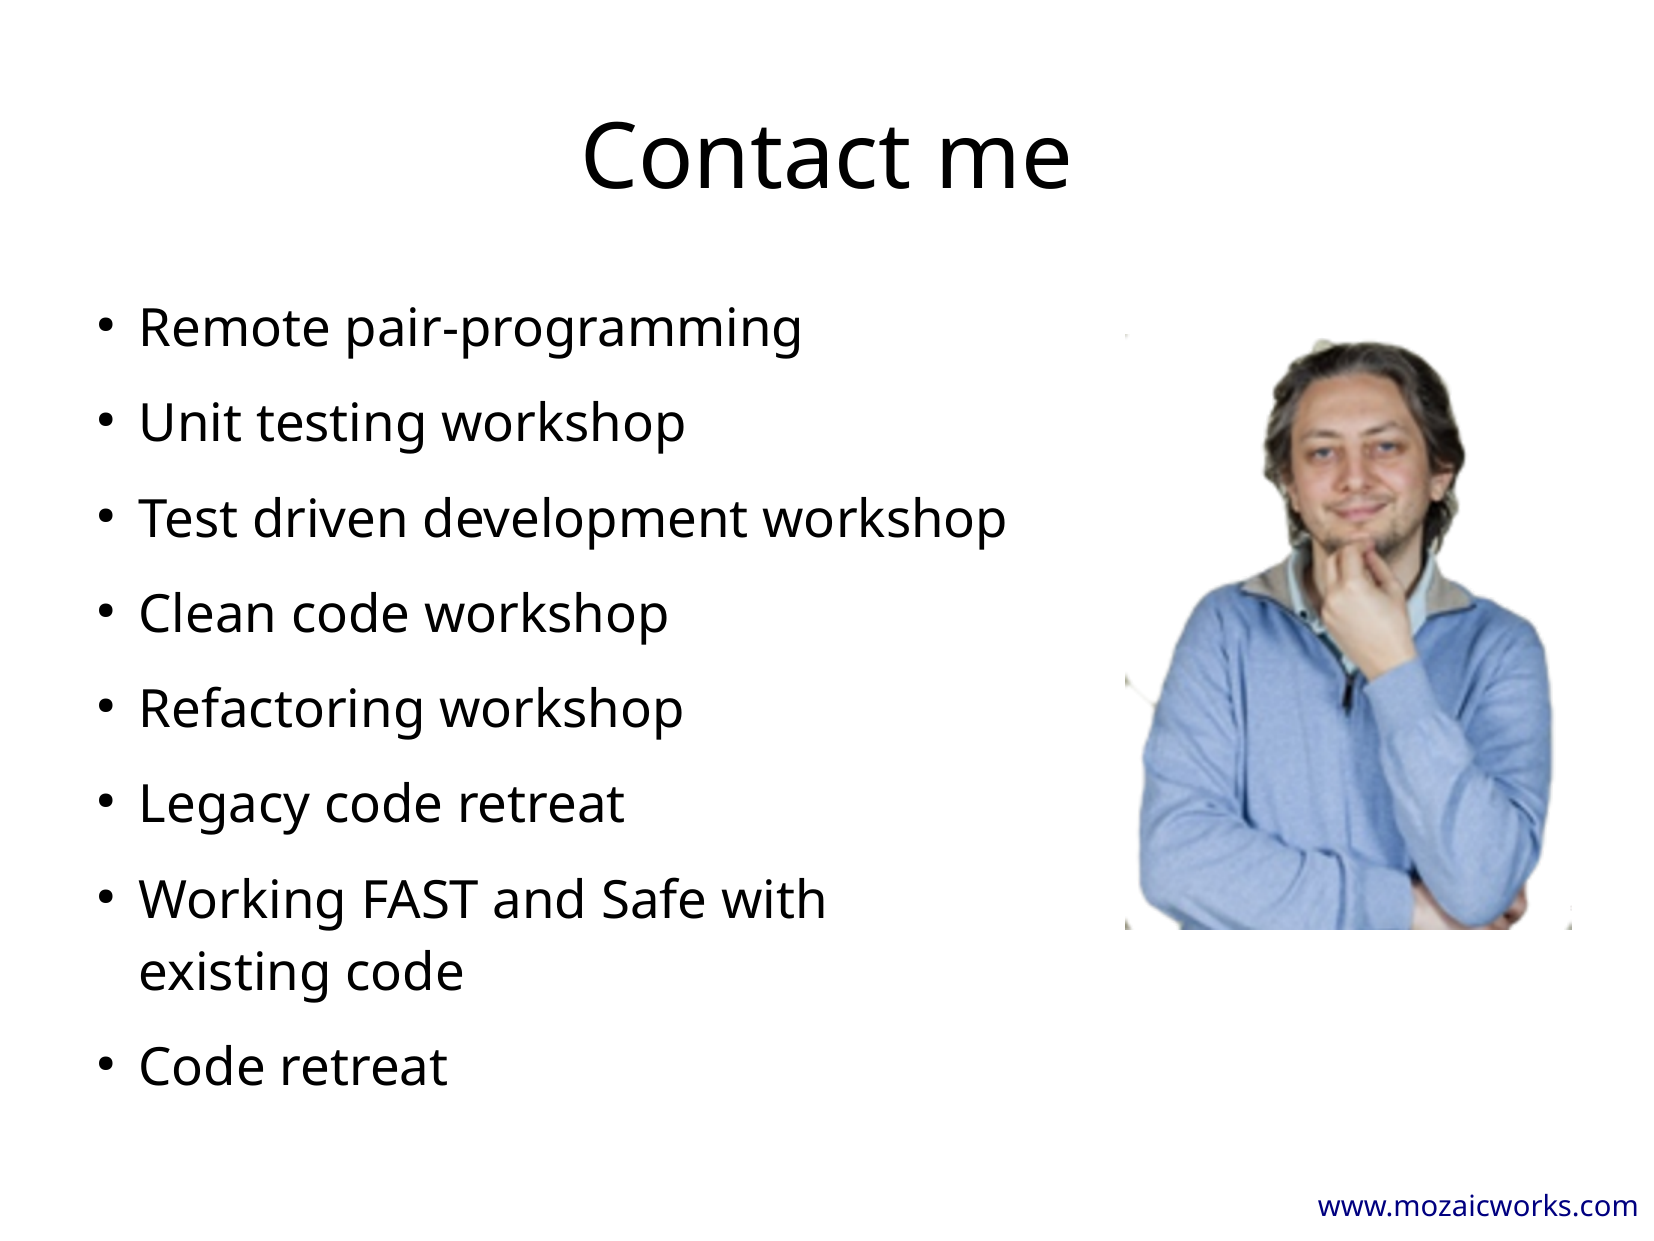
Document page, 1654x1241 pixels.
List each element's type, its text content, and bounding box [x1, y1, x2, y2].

picture [1125, 334, 1572, 931]
title Contact me [82, 78, 1571, 228]
text_box www.mozaicworks.com [0, 1178, 1654, 1241]
list Remote pair-programming Unit testing workshop Test driven development workshop Clean code workshop Refactoring workshop Legacy code retreat Working FAST and Safe with existing code Code retreat [82, 290, 1021, 1109]
